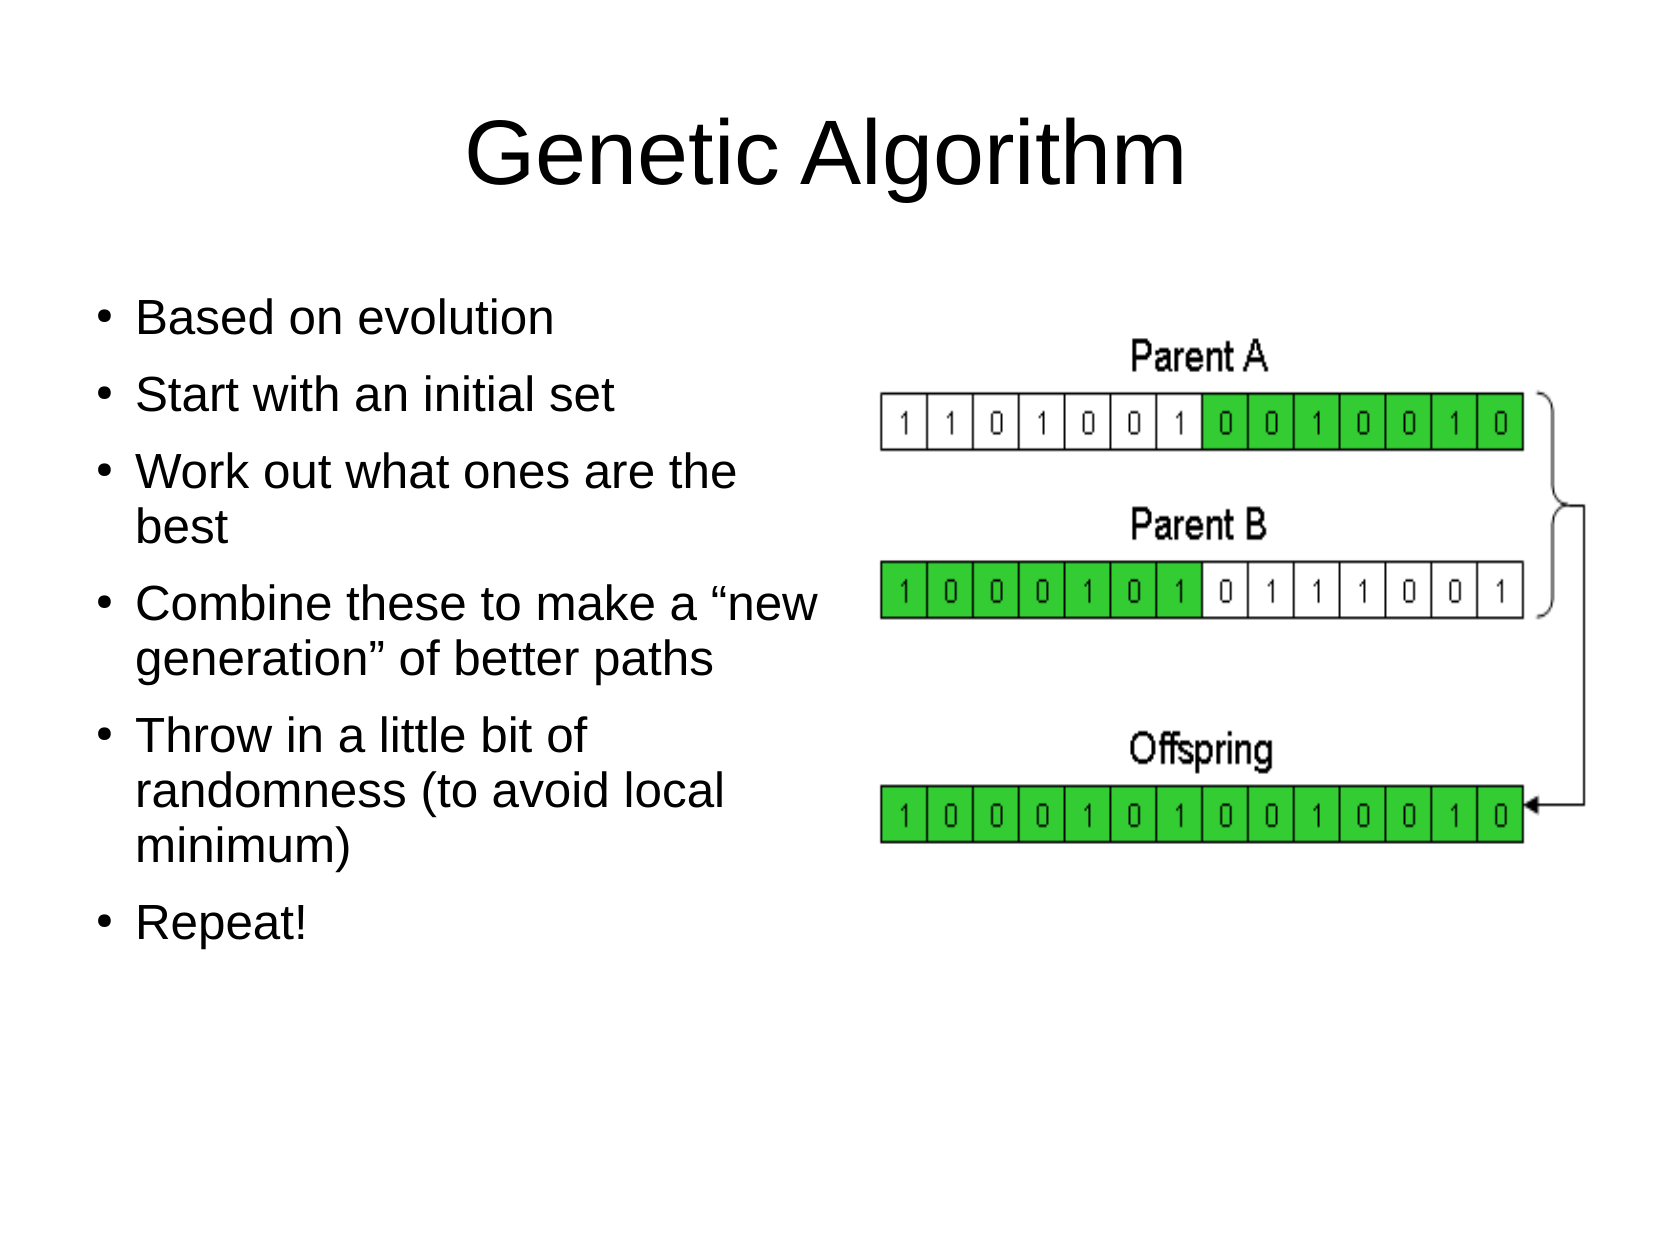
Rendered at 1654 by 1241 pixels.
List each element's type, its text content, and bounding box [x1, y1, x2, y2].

picture [875, 330, 1595, 851]
title Genetic Algorithm [82, 49, 1571, 257]
list Based on evolution Start with an initial set Work out what ones are the best Combine these to make a “new generation” of better paths Throw in a little bit of randomness (to avoid local minimum) Repeat! [82, 290, 827, 1010]
